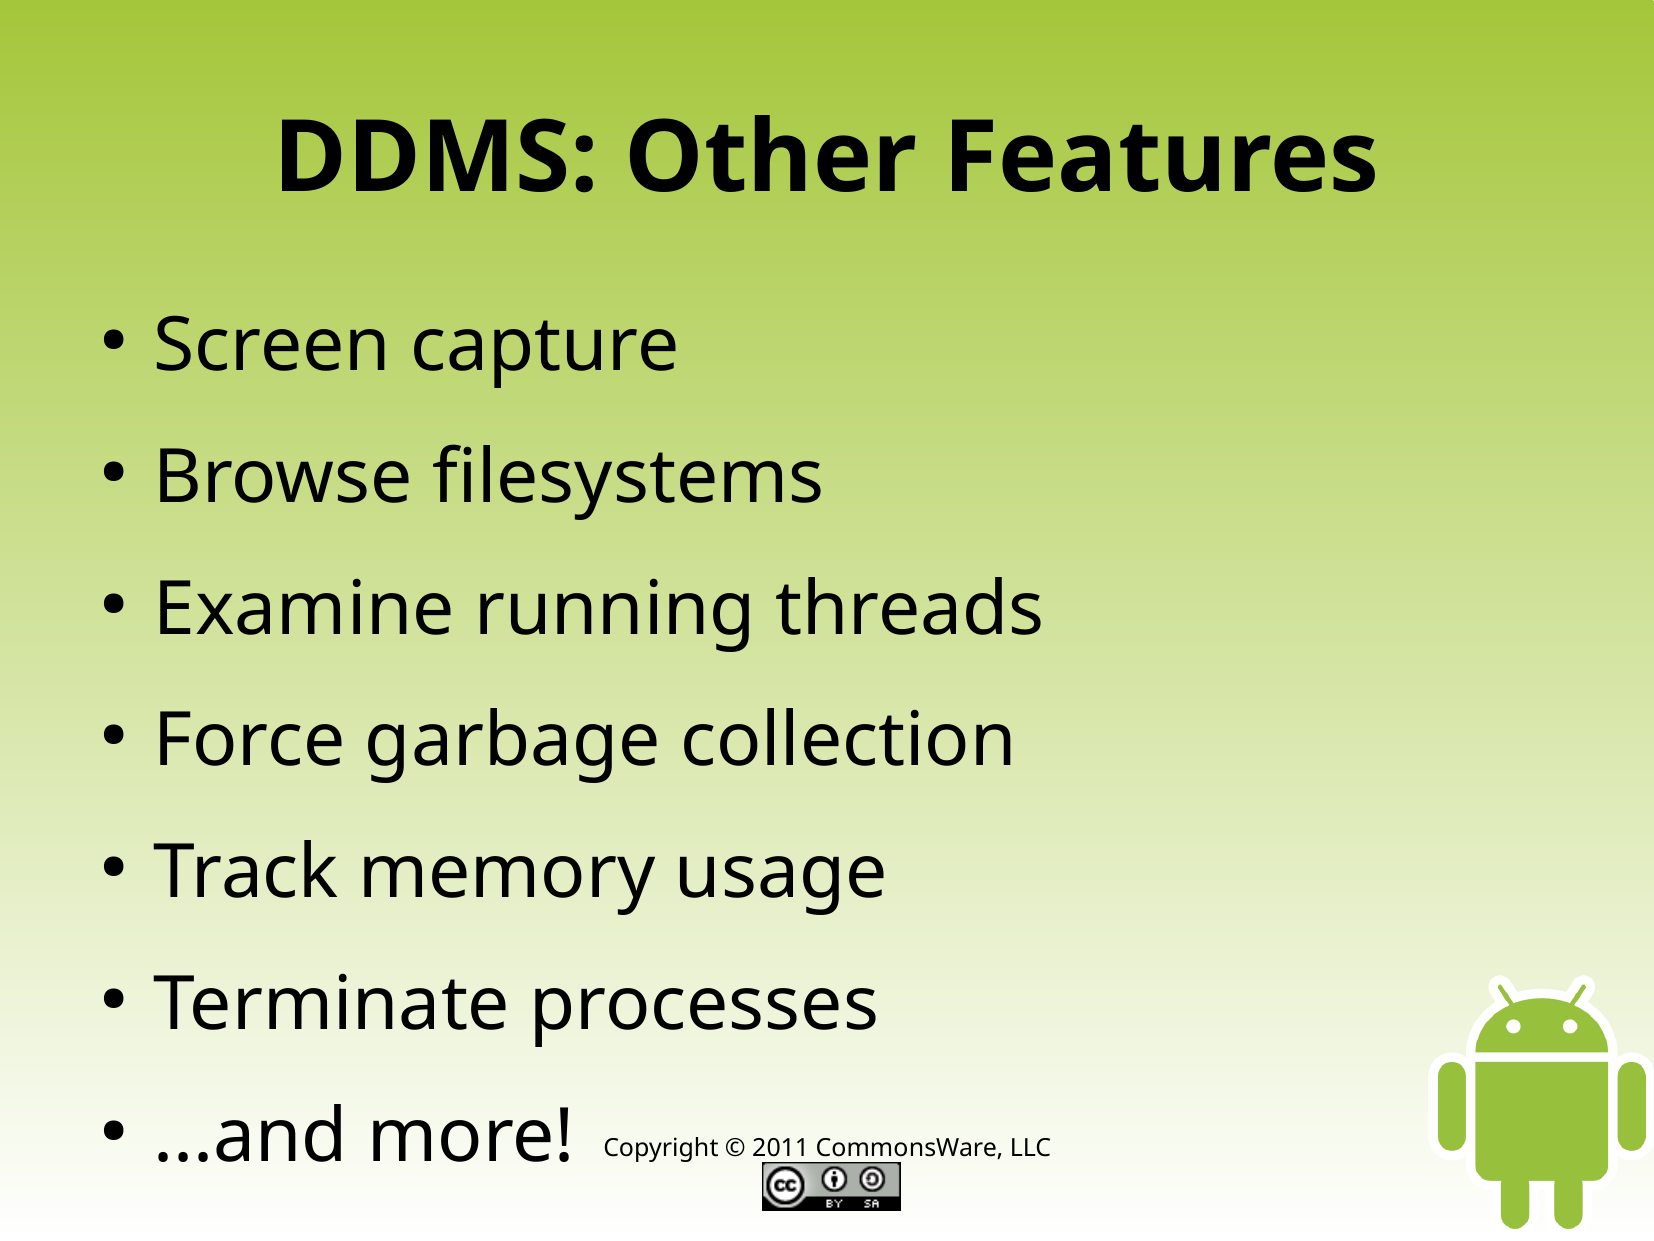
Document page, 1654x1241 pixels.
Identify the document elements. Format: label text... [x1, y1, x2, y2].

picture [762, 1162, 901, 1211]
list Screen capture Browse filesystems Examine running threads Force garbage collection Track memory usage Terminate processes ...and more! [82, 290, 1571, 1110]
title DDMS: Other Features [82, 49, 1571, 257]
picture [1428, 975, 1654, 1238]
